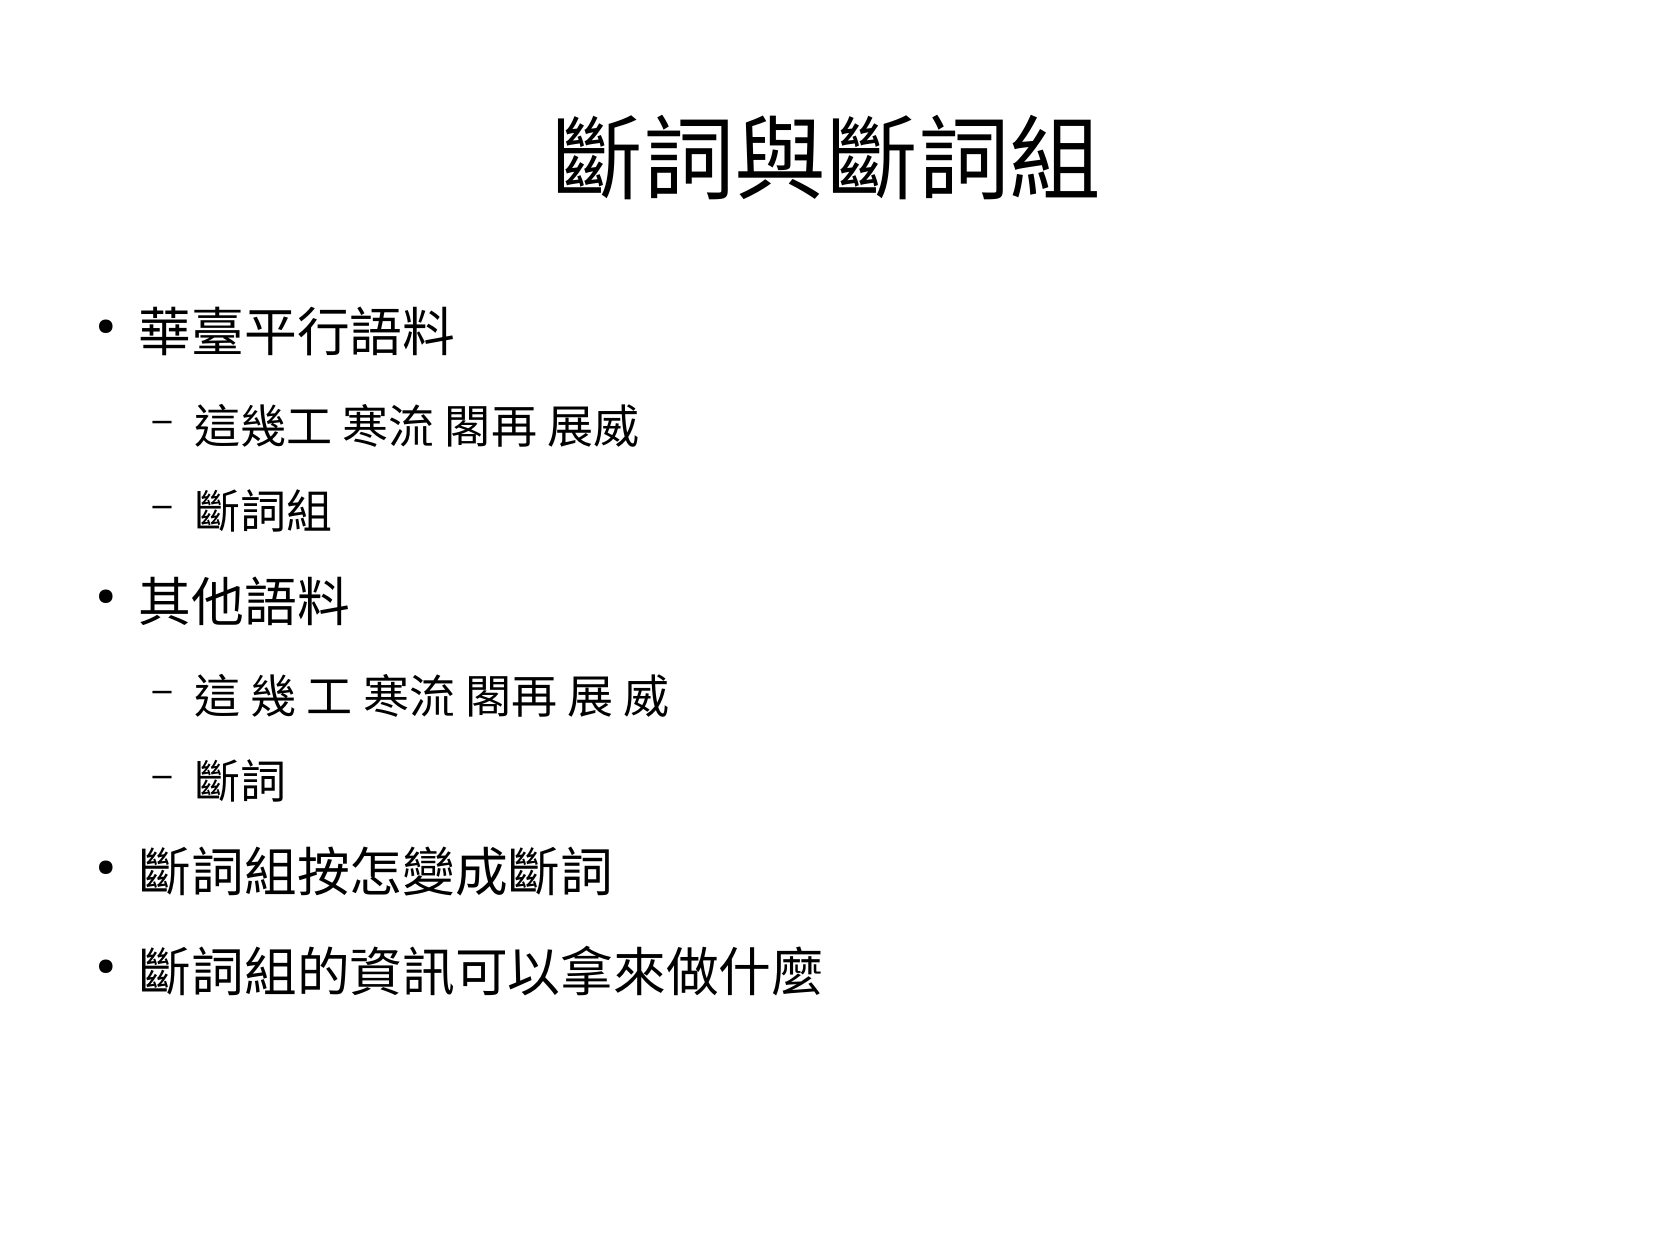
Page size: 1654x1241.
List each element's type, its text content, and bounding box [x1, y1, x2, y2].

title 斷詞與斷詞組 [82, 49, 1571, 257]
list 華臺平行語料 這幾工 寒流 閣再 展威 斷詞組 其他語料 這 幾 工 寒流 閣再 展 威 斷詞 斷詞組按怎變成斷詞 斷詞組的資訊可以拿來做什麼 [82, 290, 1538, 1010]
